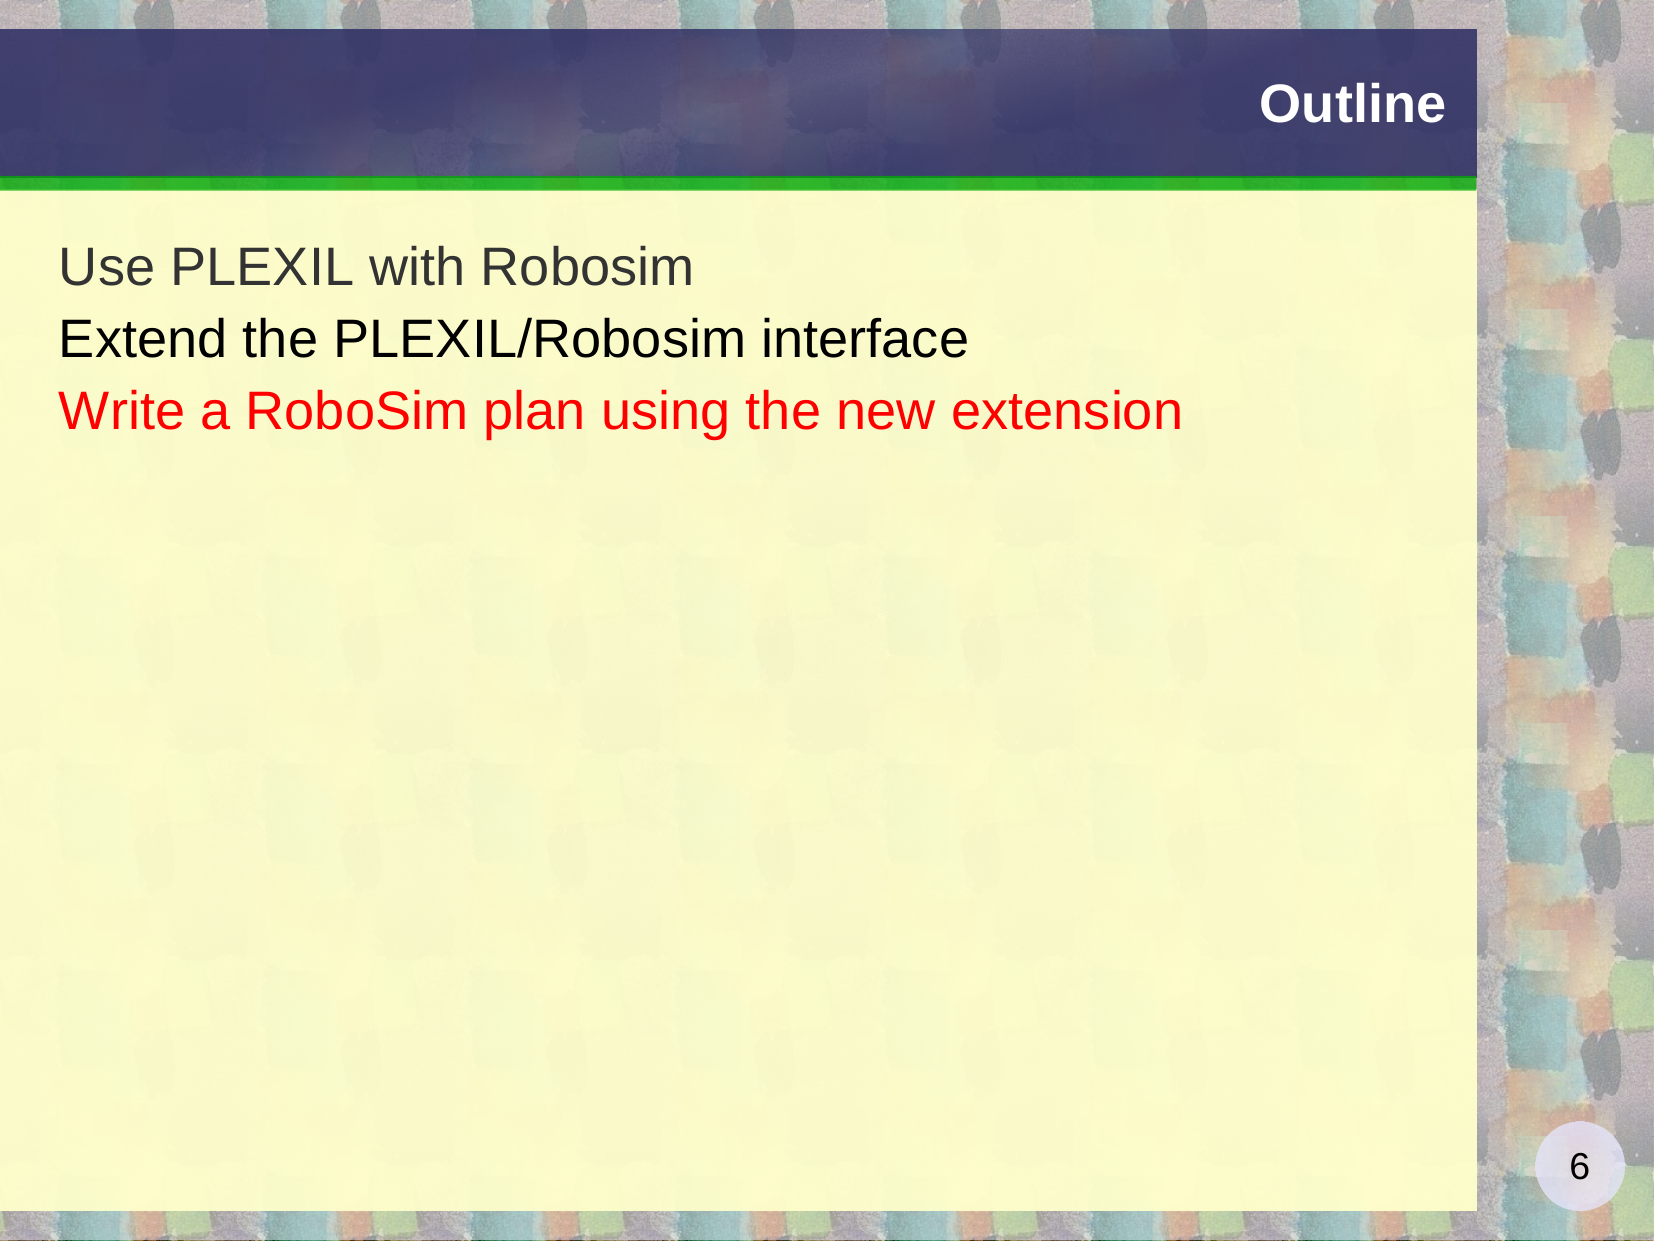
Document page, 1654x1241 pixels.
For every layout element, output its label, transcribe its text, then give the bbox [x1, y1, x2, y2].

title Outline [29, 66, 1447, 141]
list Use PLEXIL with Robosim Extend the PLEXIL/Robosim interface Write a RoboSim plan using the new extension [58, 236, 1418, 1167]
